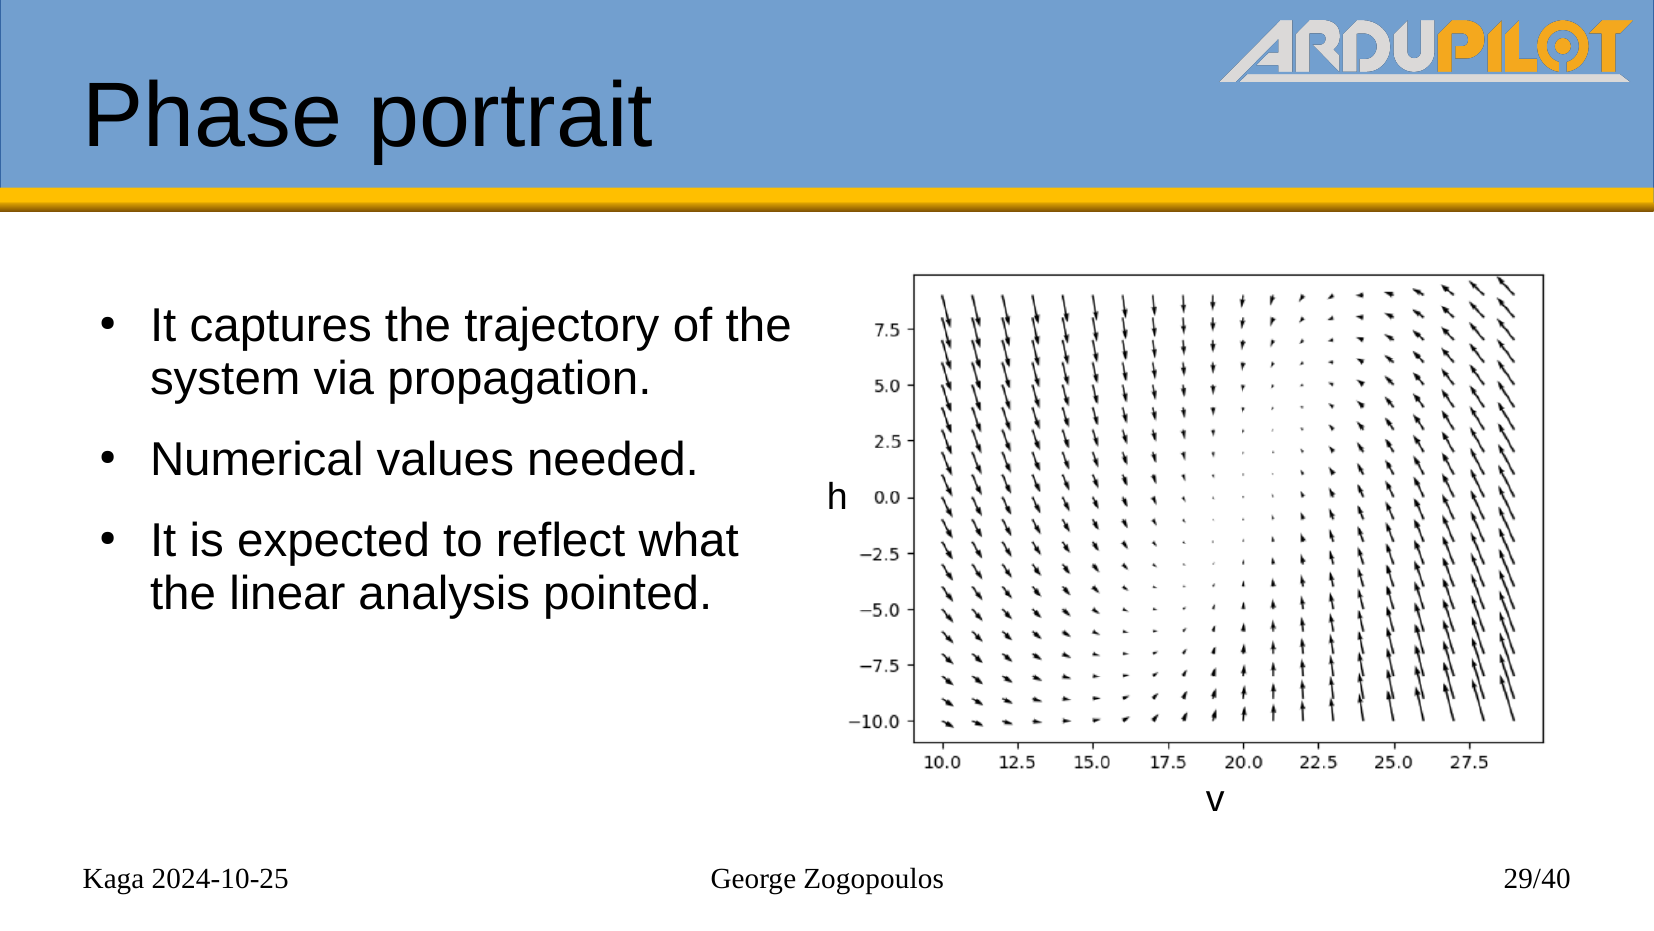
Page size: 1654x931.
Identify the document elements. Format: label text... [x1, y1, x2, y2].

picture [1219, 20, 1633, 82]
text_box v [1191, 769, 1240, 827]
text_box h [812, 468, 863, 526]
title Phase portrait [82, 37, 1571, 193]
picture [842, 262, 1576, 788]
list It captures the trajectory of the system via propagation. Numerical values needed. It is expected to reflect what the linear analysis pointed. Blaha afaefaaaaafjafja jafkejafa [82, 217, 809, 757]
